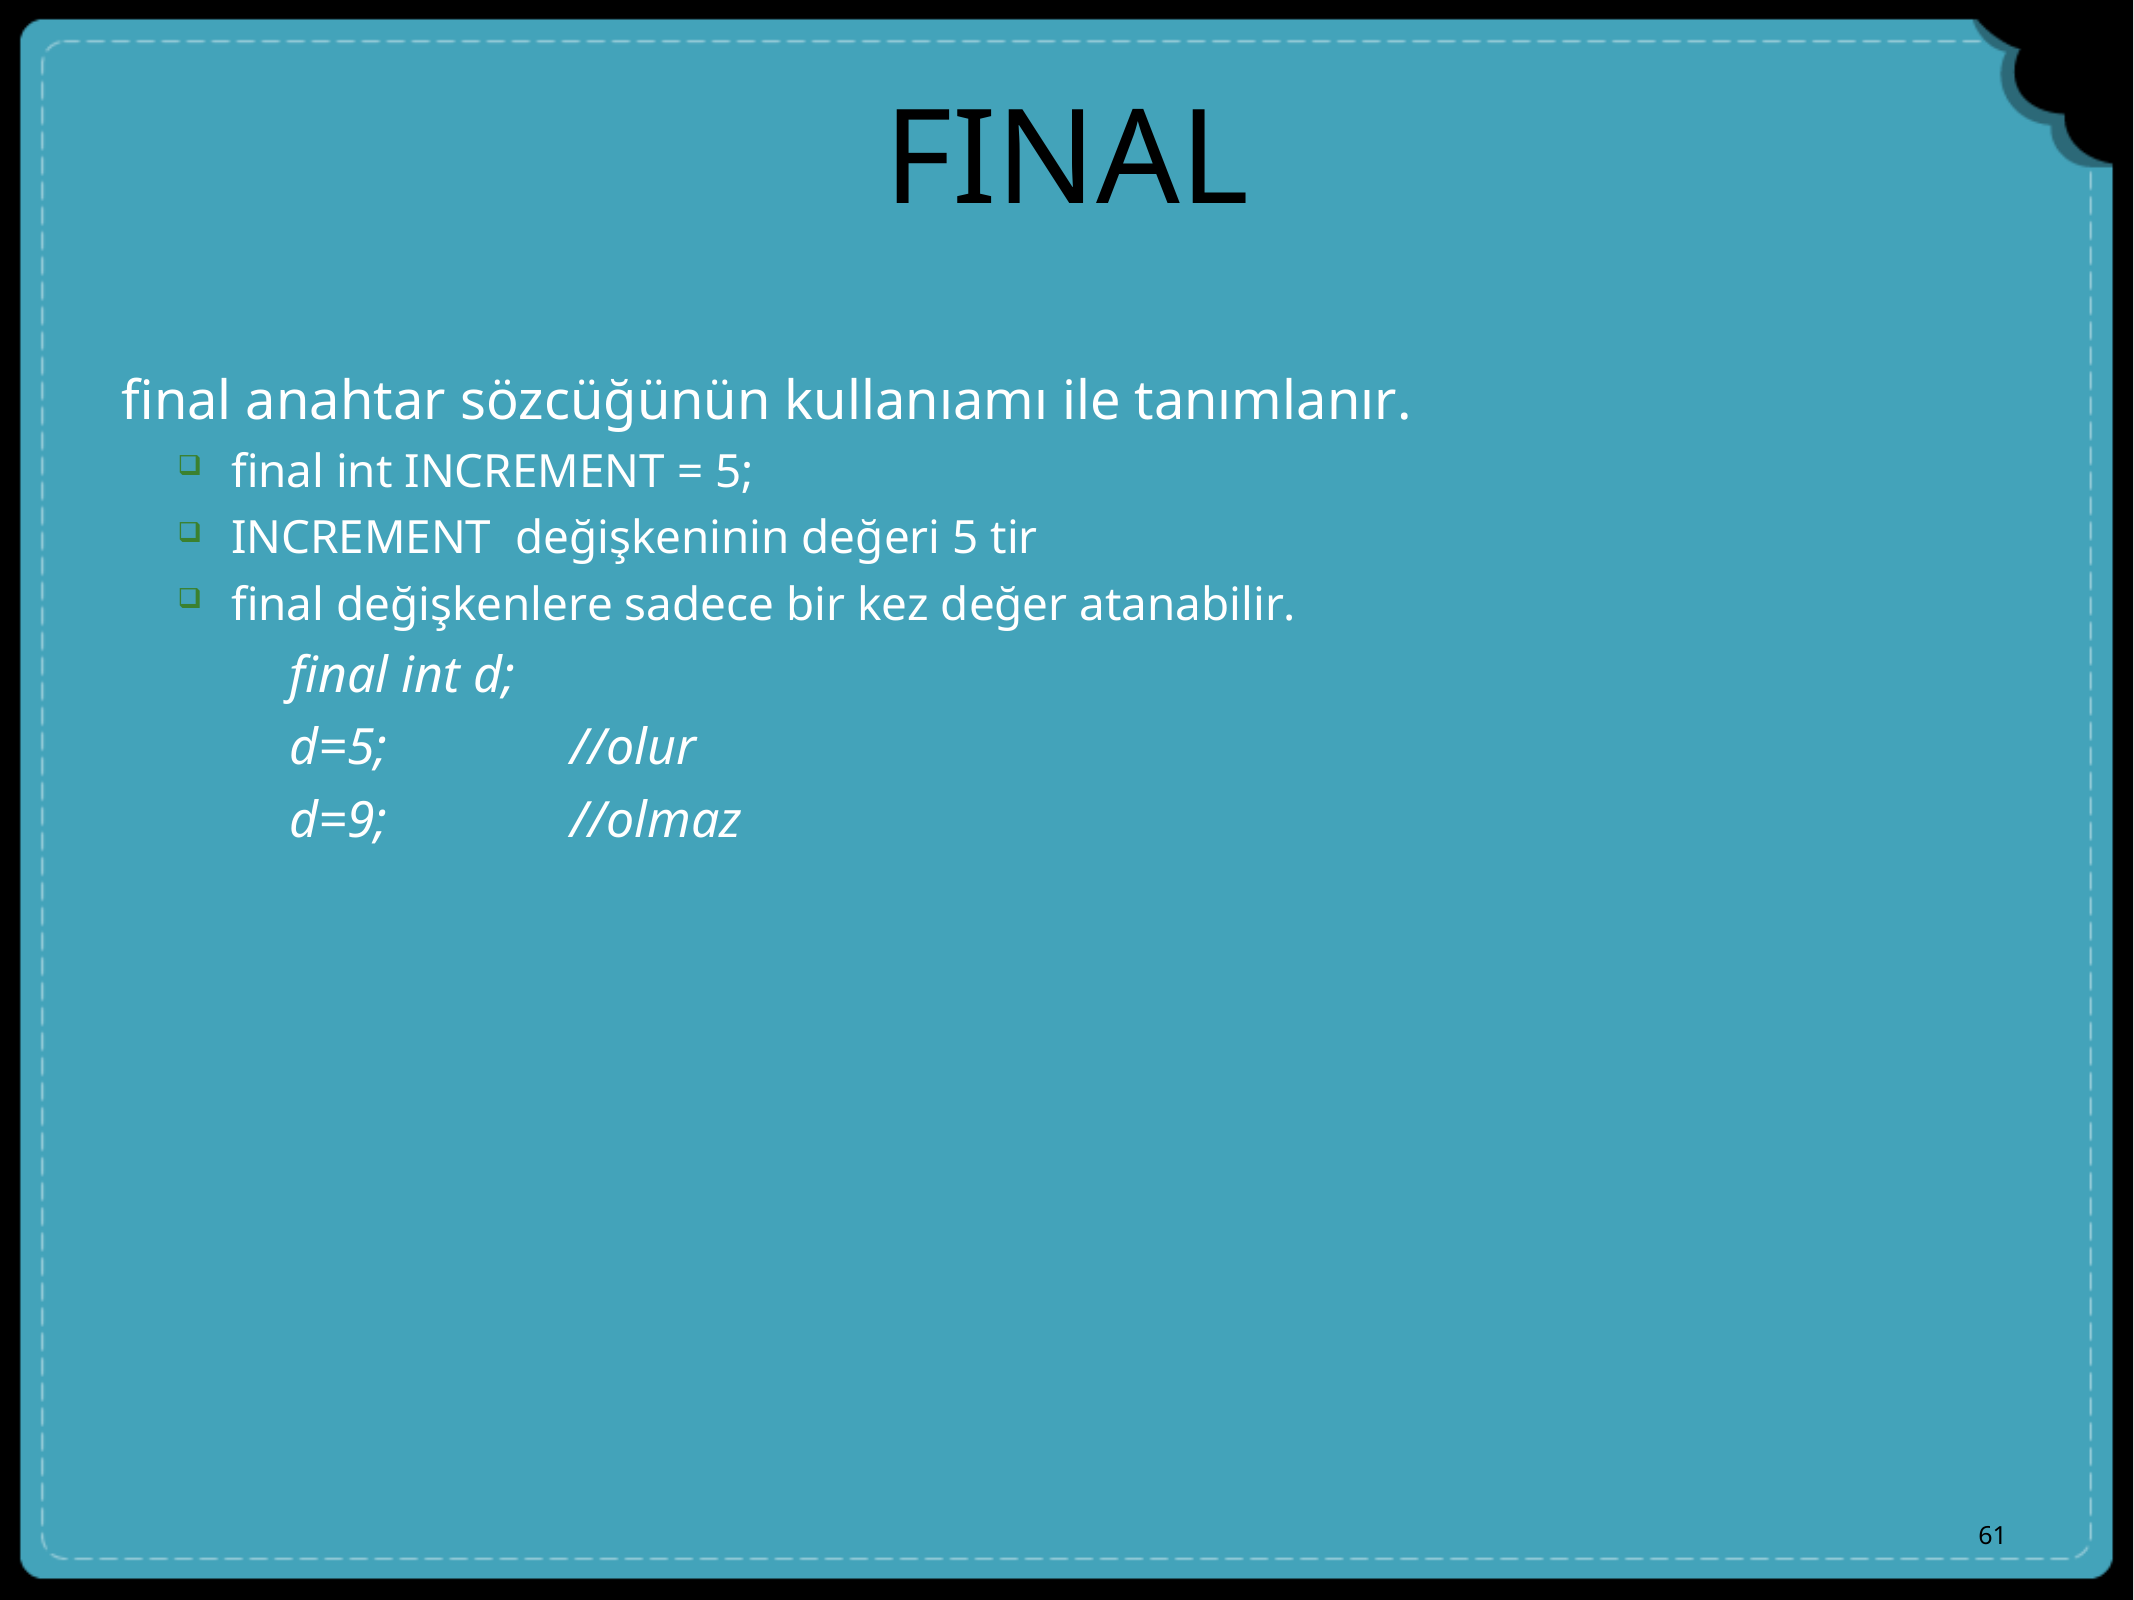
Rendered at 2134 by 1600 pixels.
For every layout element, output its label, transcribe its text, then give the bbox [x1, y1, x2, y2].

picture [0, 0, 2134, 1600]
title FINAL [106, 64, 2027, 279]
list final anahtar sözcüğünün kullanıamı ile tanımlanır. final int INCREMENT = 5; INCREMENT değişkeninin değeri 5 tir final değişkenlere sadece bir kez değer atanabilir. final int d; d=5; //olur d=9; //olmaz [106, 279, 2027, 1431]
